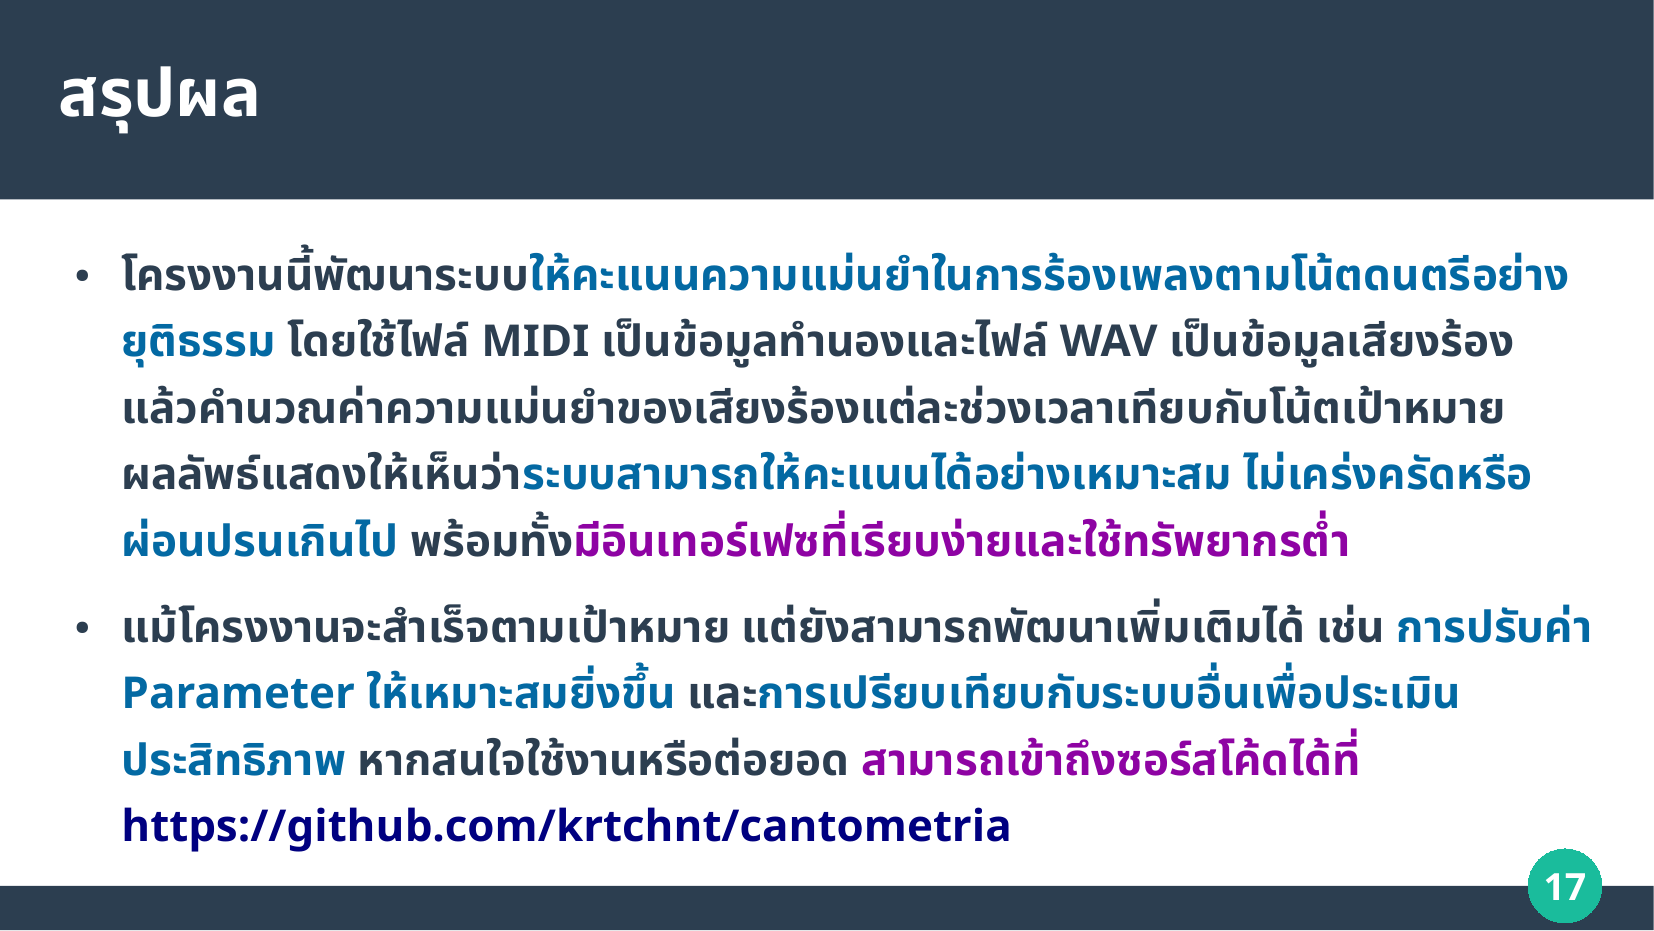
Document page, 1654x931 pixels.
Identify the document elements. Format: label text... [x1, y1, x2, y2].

list โครงงานนี้พัฒนาระบบให้คะแนนความแม่นยำในการร้องเพลงตามโน้ตดนตรีอย่างยุติธรรม โดยใช้ไฟล์ MIDI เป็นข้อมูลทำนองและไฟล์ WAV เป็นข้อมูลเสียงร้อง แล้วคำนวณค่าความแม่นยำของเสียงร้องแต่ละช่วงเวลาเทียบกับโน้ตเป้าหมาย ผลลัพธ์แสดงให้เห็นว่าระบบสามารถให้คะแนนได้อย่างเหมาะสม ไม่เคร่งครัดหรือผ่อนปรนเกินไป พร้อมทั้งมีอินเทอร์เฟซที่เรียบง่ายและใช้ทรัพยากรต่ำ แม้โครงงานจะสำเร็จตามเป้าหมาย แต่ยังสามารถพัฒนาเพิ่มเติมได้ เช่น การปรับค่า Parameter ให้เหมาะสมยิ่งขึ้น และการเปรียบเทียบกับระบบอื่นเพื่อประเมินประสิทธิภาพ หากสนใจใช้งานหรือต่อยอด สามารถเข้าถึงซอร์สโค้ดได้ที่ https://github.com/krtchnt/cantometria [59, 243, 1595, 864]
title สรุปผล [59, 37, 1595, 155]
